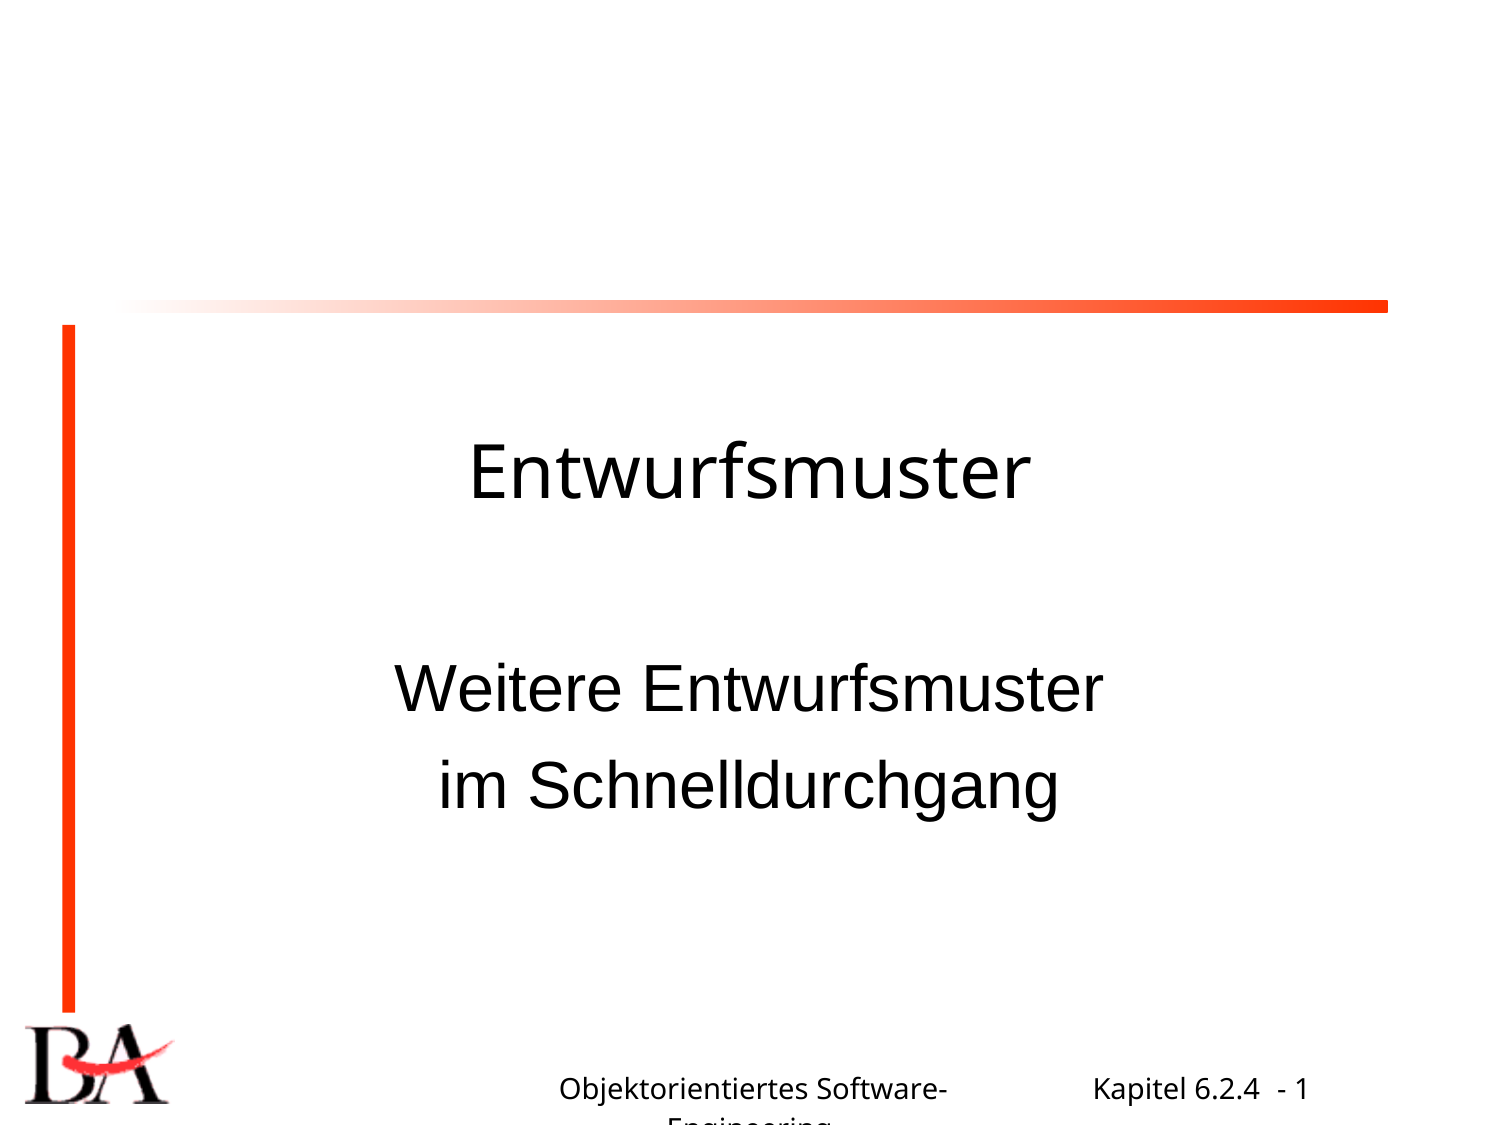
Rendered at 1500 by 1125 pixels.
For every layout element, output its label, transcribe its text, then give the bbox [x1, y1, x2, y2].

title Entwurfsmuster [112, 374, 1388, 563]
picture [24, 1024, 175, 1104]
subtitle Weitere Entwurfsmuster im Schnelldurchgang [225, 637, 1276, 926]
